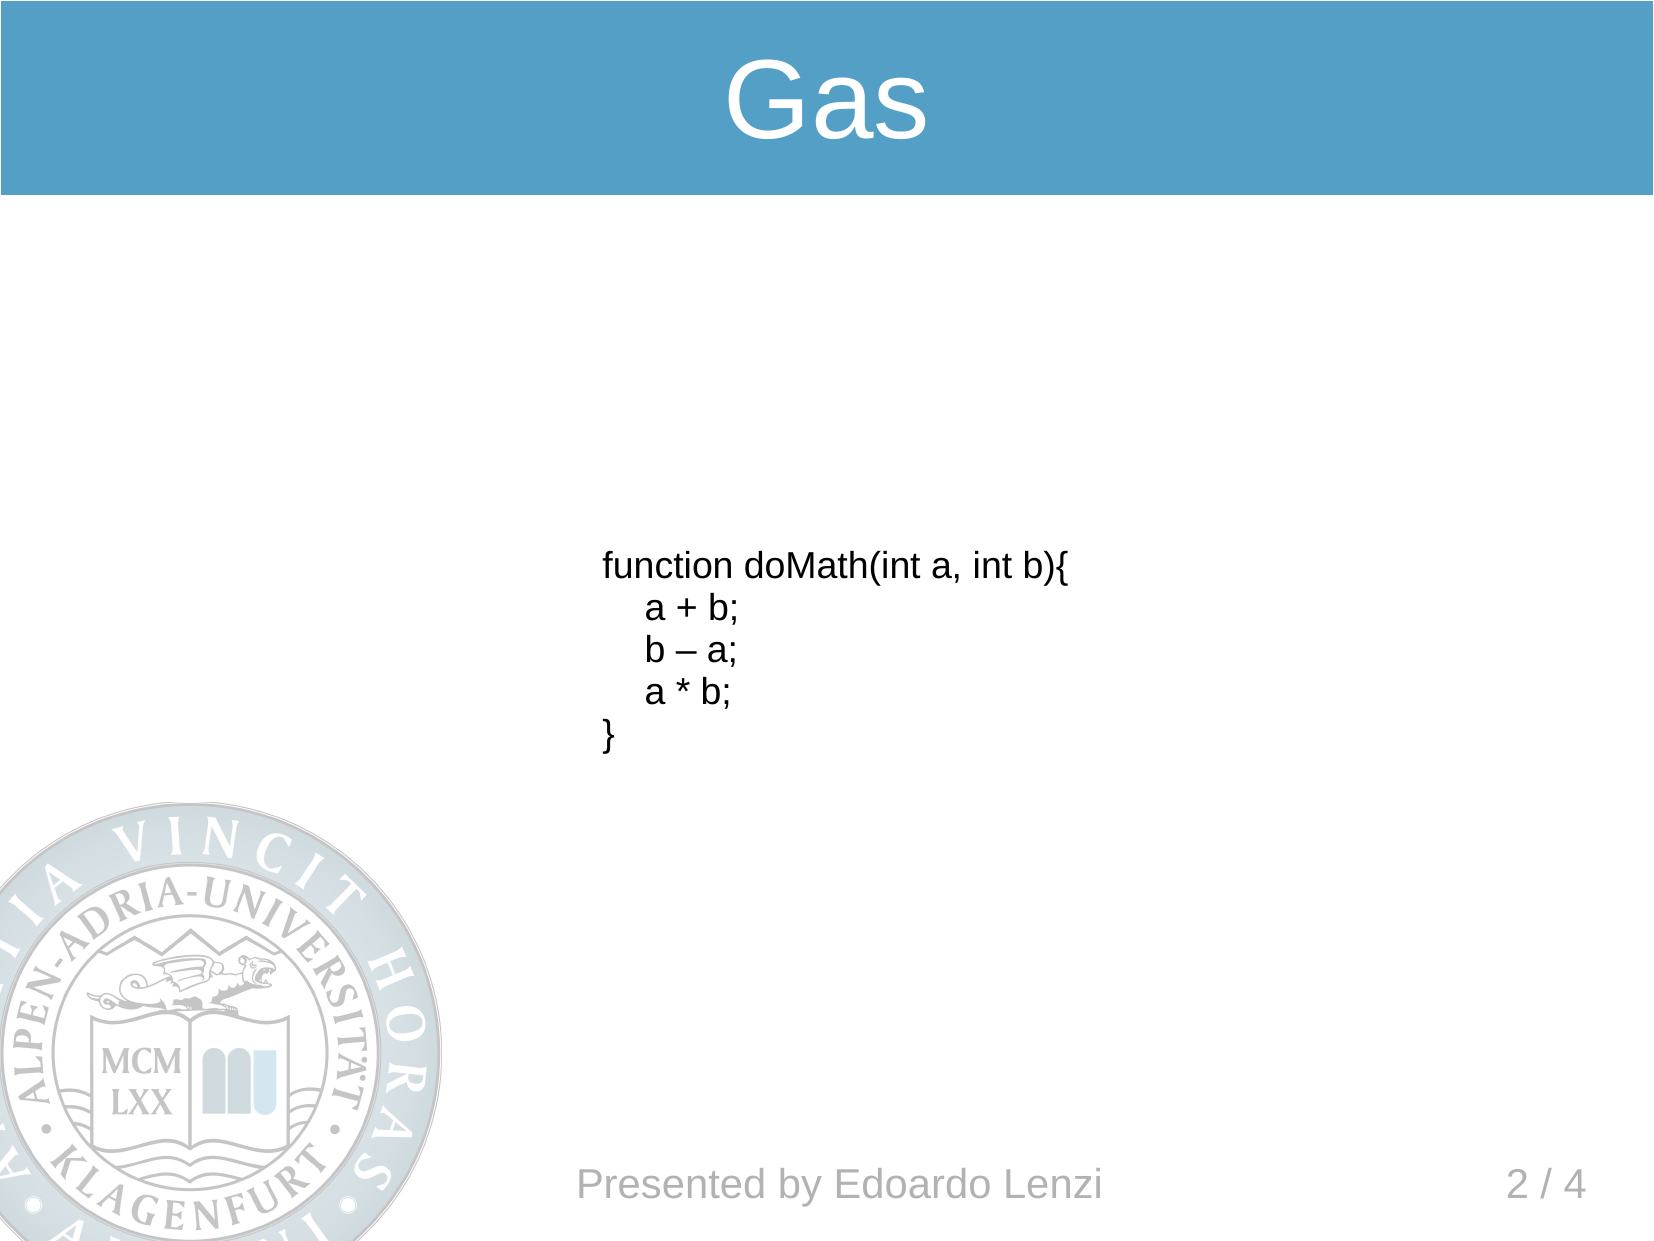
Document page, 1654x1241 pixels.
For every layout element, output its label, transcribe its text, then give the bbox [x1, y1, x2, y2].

title Gas [82, 0, 1571, 204]
list Presented by Edoardo Lenzi 2 / 4 [505, 1160, 1654, 1241]
text_box [0, 801, 452, 1241]
text_box [0, 0, 82, 196]
text_box [1571, 0, 1654, 196]
text_box function doMath(int a, int b){ a + b; b – a; a * b; } [556, 537, 1186, 762]
